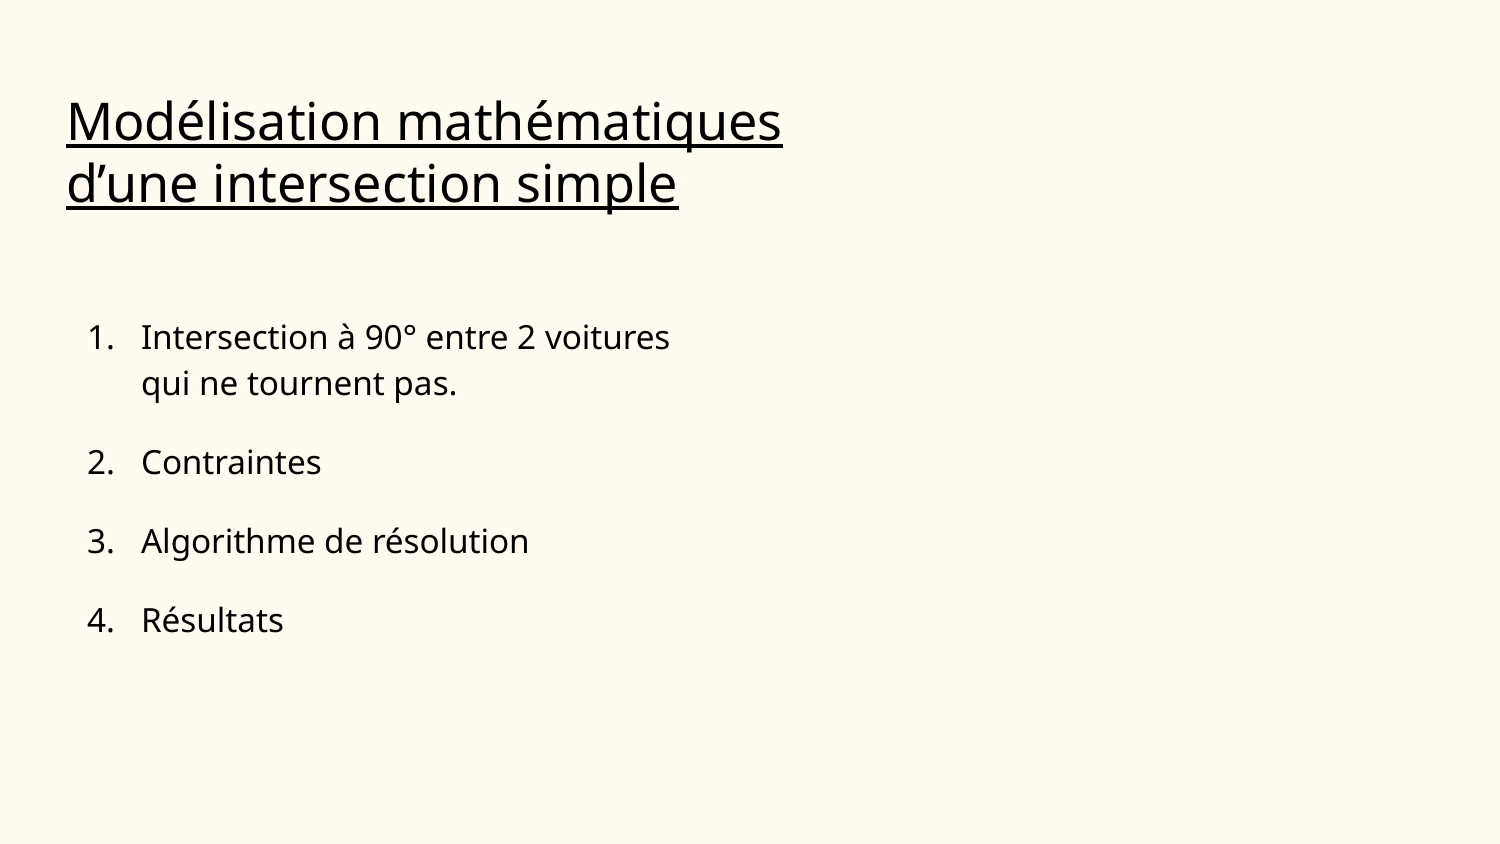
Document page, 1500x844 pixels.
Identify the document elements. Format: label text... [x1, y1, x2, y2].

title Modélisation mathématiques d’une intersection simple [51, 72, 1449, 174]
list Intersection à 90° entre 2 voitures qui ne tournent pas. Contraintes Algorithme de résolution Résultats [51, 294, 708, 549]
